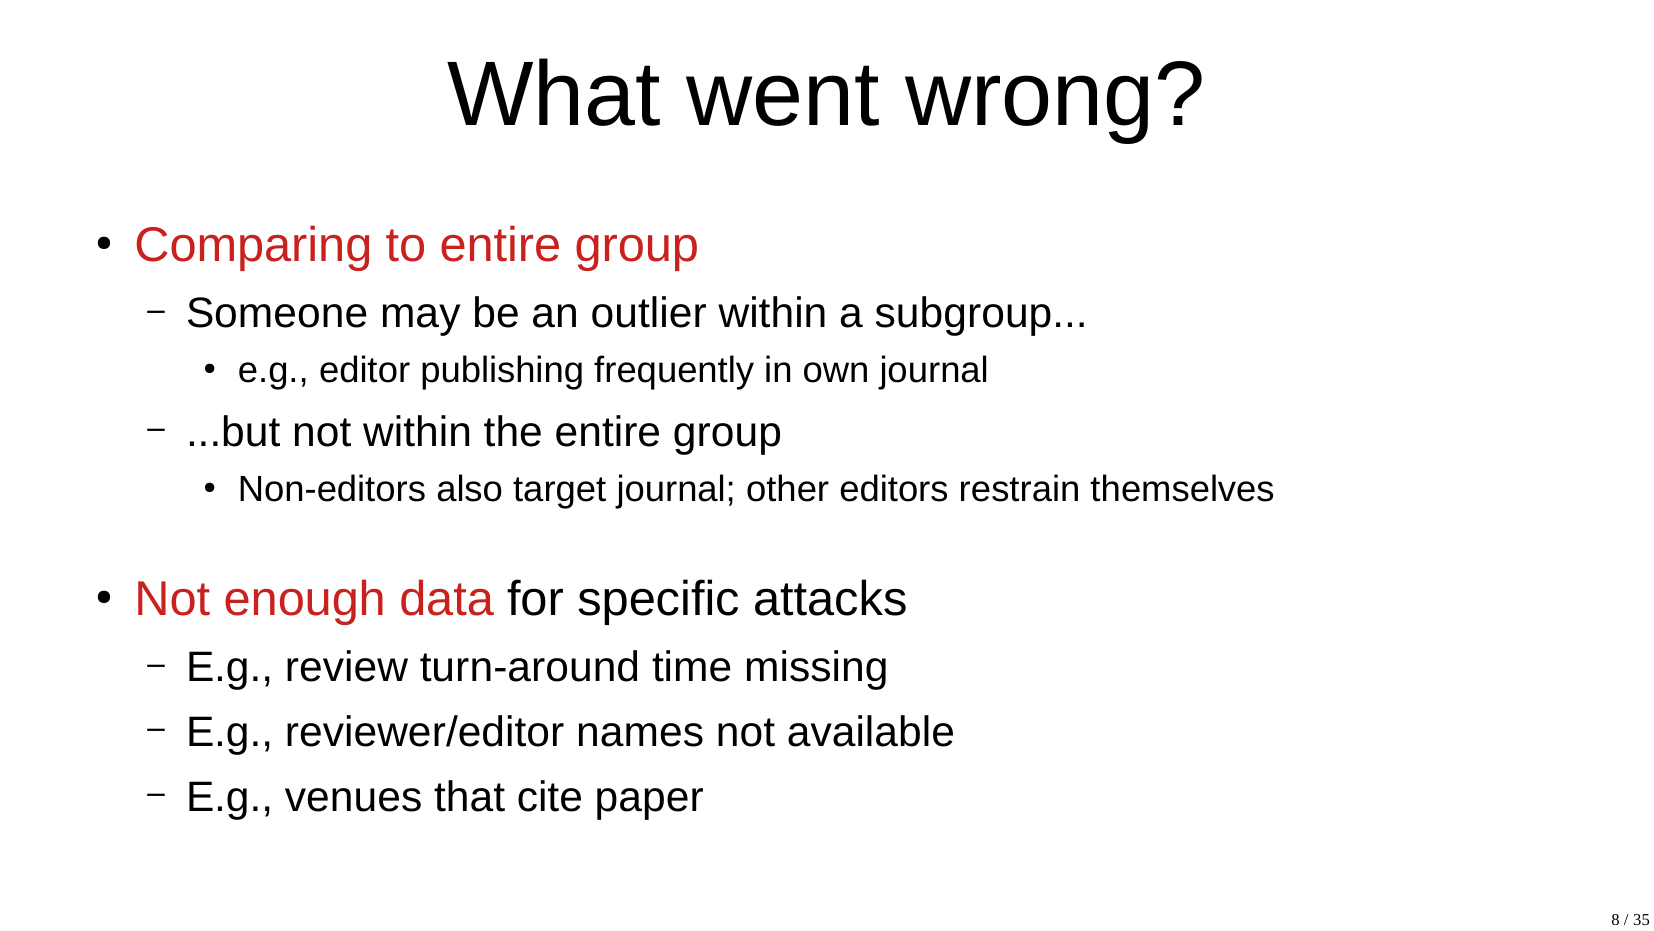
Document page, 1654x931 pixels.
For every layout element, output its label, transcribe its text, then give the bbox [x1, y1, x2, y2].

title What went wrong? [82, 37, 1571, 151]
list Comparing to entire group Someone may be an outlier within a subgroup... e.g., editor publishing frequently in own journal ...but not within the entire group Non-editors also target journal; other editors restrain themselves Not enough data for specific attacks E.g., review turn-around time missing E.g., reviewer/editor names not available E.g., venues that cite paper [82, 217, 1571, 826]
